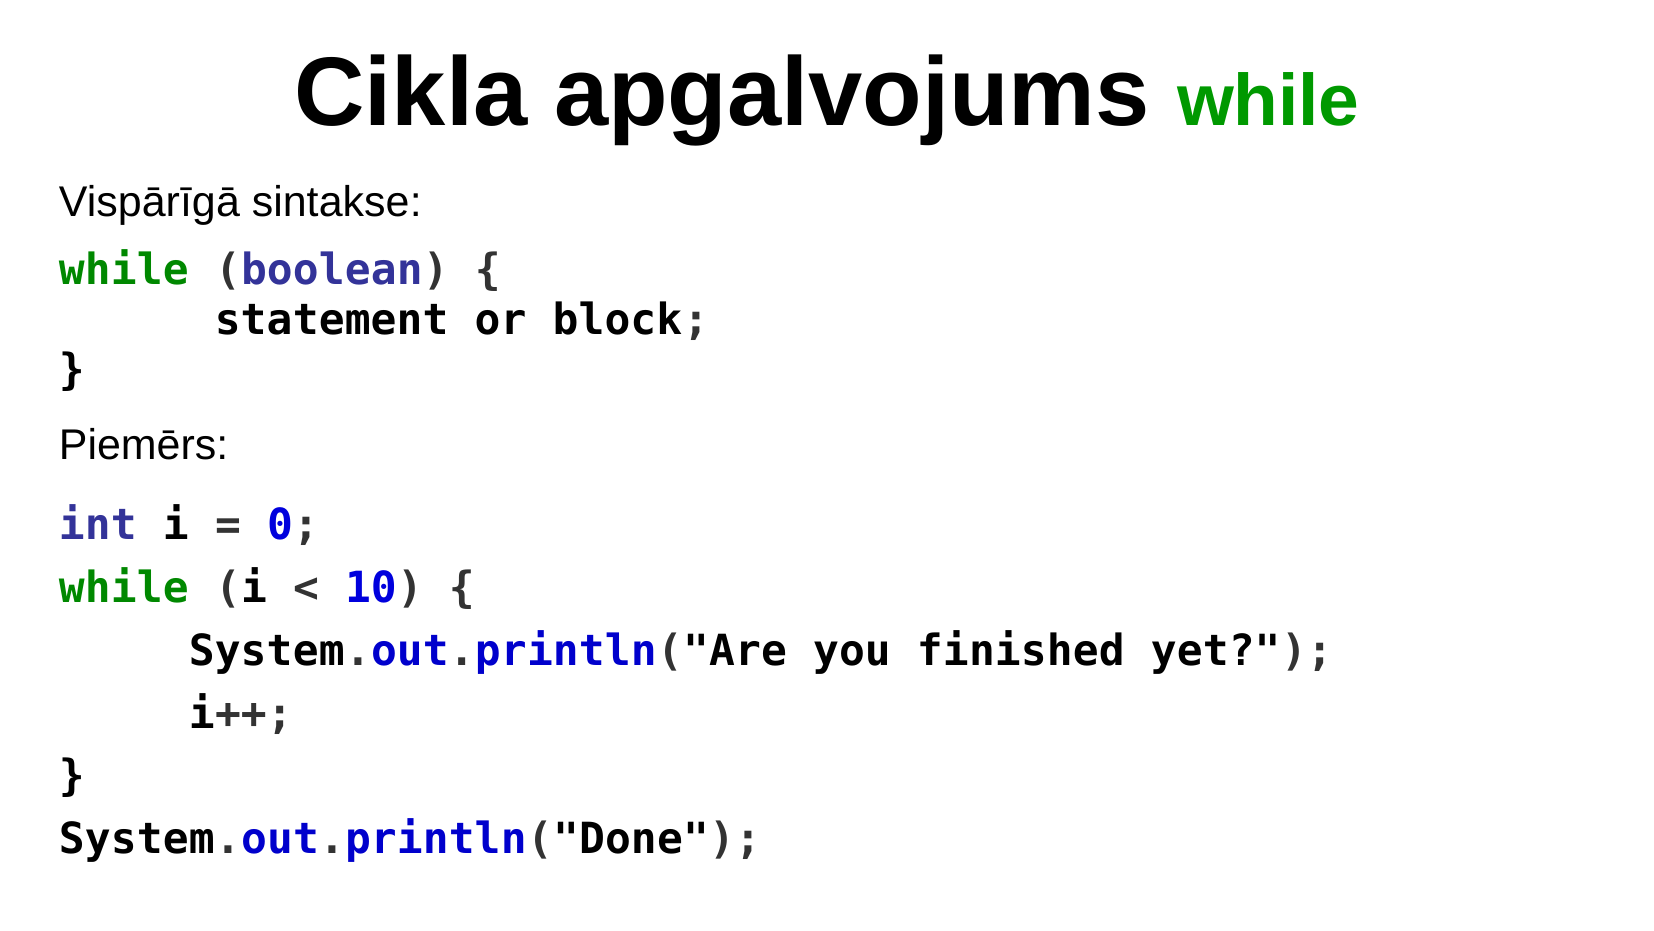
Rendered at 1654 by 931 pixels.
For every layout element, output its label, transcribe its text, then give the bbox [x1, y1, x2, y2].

list Vispārīgā sintakse: while (boolean) { statement or block; } Piemērs: int i = 0; while (i < 10) { System.out.println("Are you finished yet?"); i++; } System.out.println("Done"); [59, 177, 1515, 869]
title Cikla apgalvojums while [82, 37, 1571, 147]
